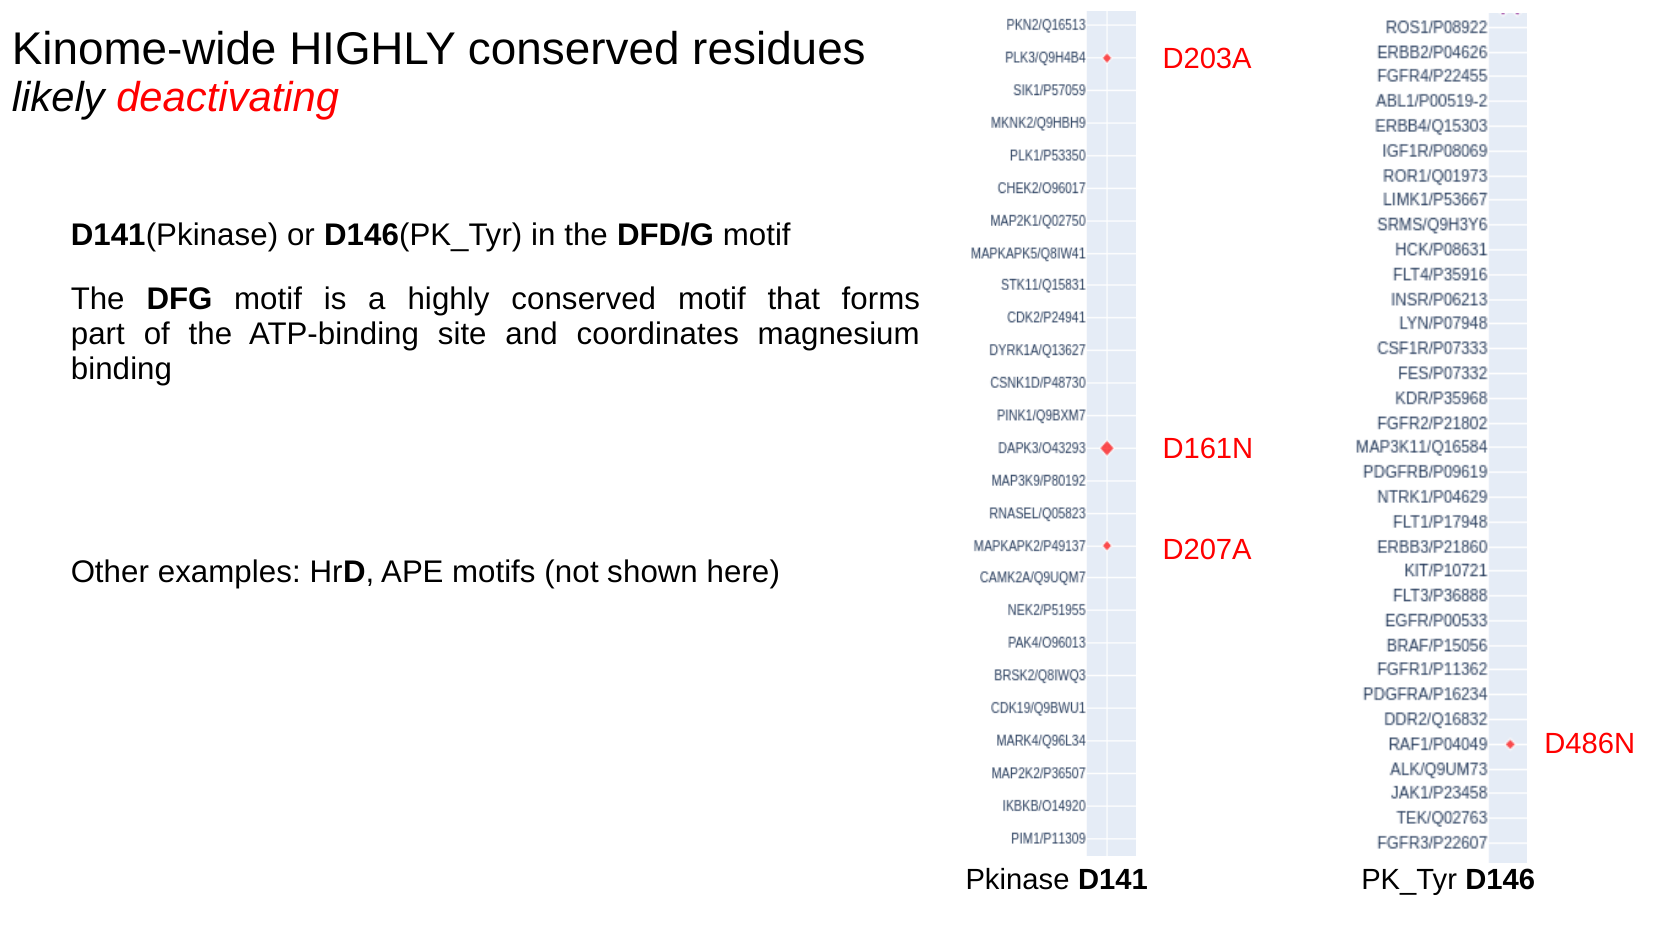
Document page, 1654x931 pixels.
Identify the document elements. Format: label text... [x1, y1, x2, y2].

picture [1346, 13, 1527, 855]
list D141(Pkinase) or D146(PK_Tyr) in the DFD/G motif The DFG motif is a highly conserved motif that forms part of the ATP-binding site and coordinates magnesium binding [0, 217, 922, 426]
title Kinome-wide HIGHLY conserved residues likely deactivating [11, 16, 910, 128]
text_box D486N [1529, 720, 1654, 768]
text_box D203A [1147, 35, 1290, 83]
list Other examples: HrD, APE motifs (not shown here) [0, 554, 922, 603]
text_box D161N [1147, 424, 1290, 473]
picture [968, 11, 1136, 855]
text_box PK_Tyr D146 [1346, 855, 1560, 904]
text_box D207A [1147, 525, 1290, 573]
text_box Pkinase D141 [950, 855, 1164, 904]
